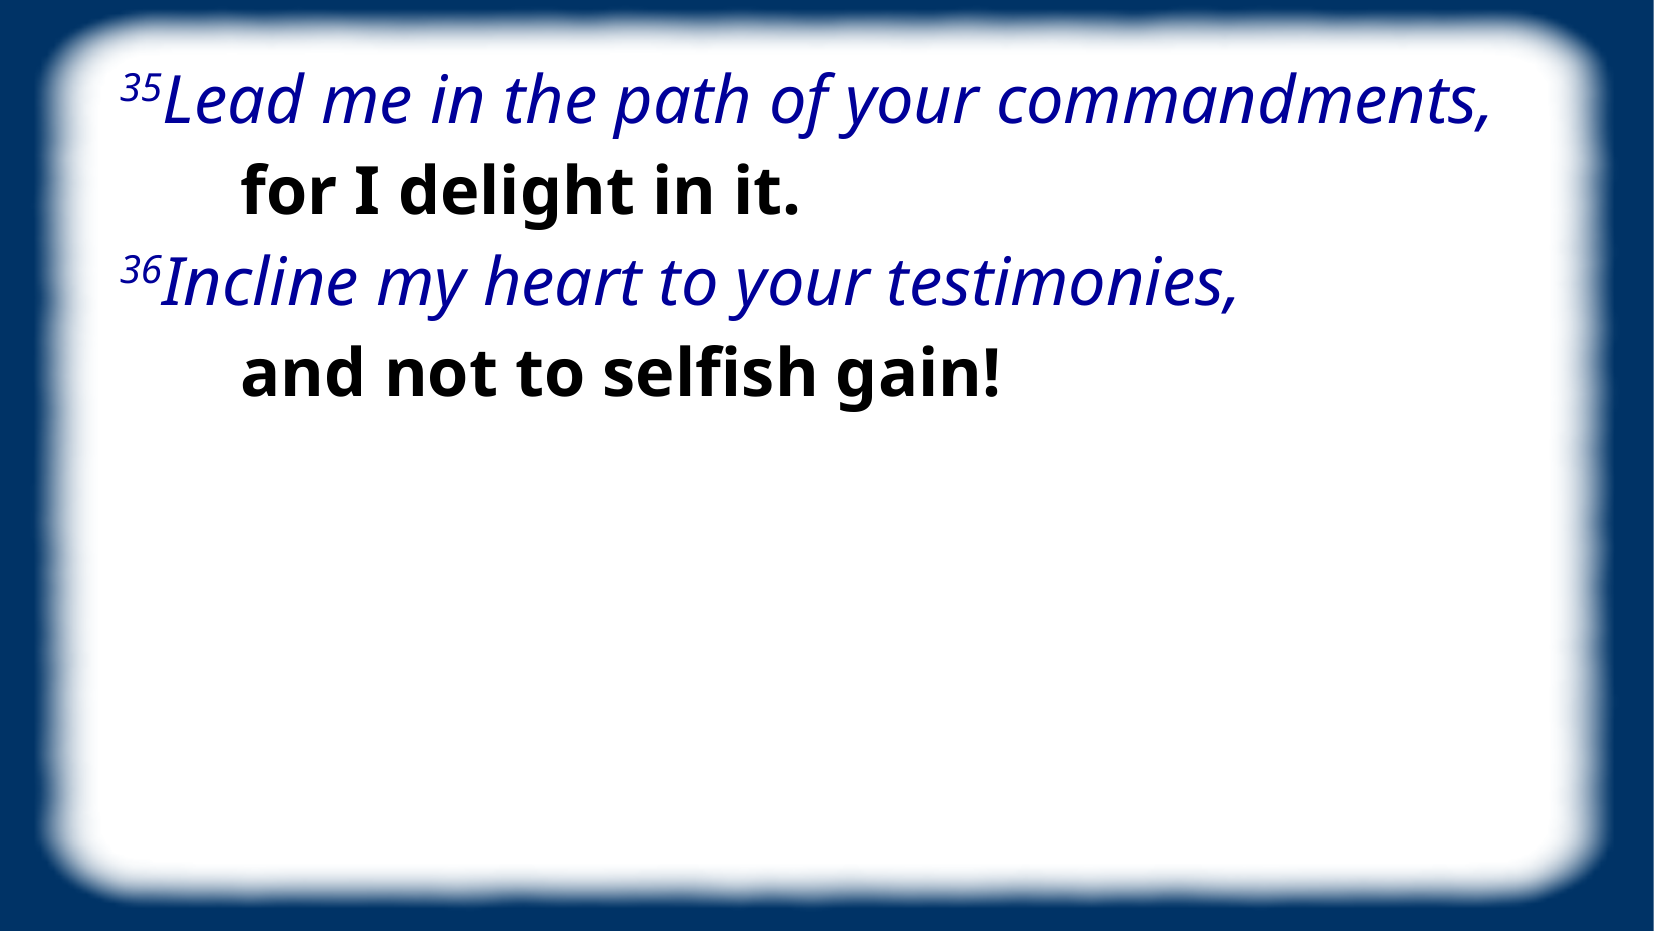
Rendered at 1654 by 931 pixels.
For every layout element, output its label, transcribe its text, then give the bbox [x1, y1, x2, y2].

text_box 35Lead me in the path of your commandments, for I delight in it. 36Incline my heart to your testimonies, and not to selfish gain! [105, 45, 1546, 415]
picture [0, 0, 1654, 931]
